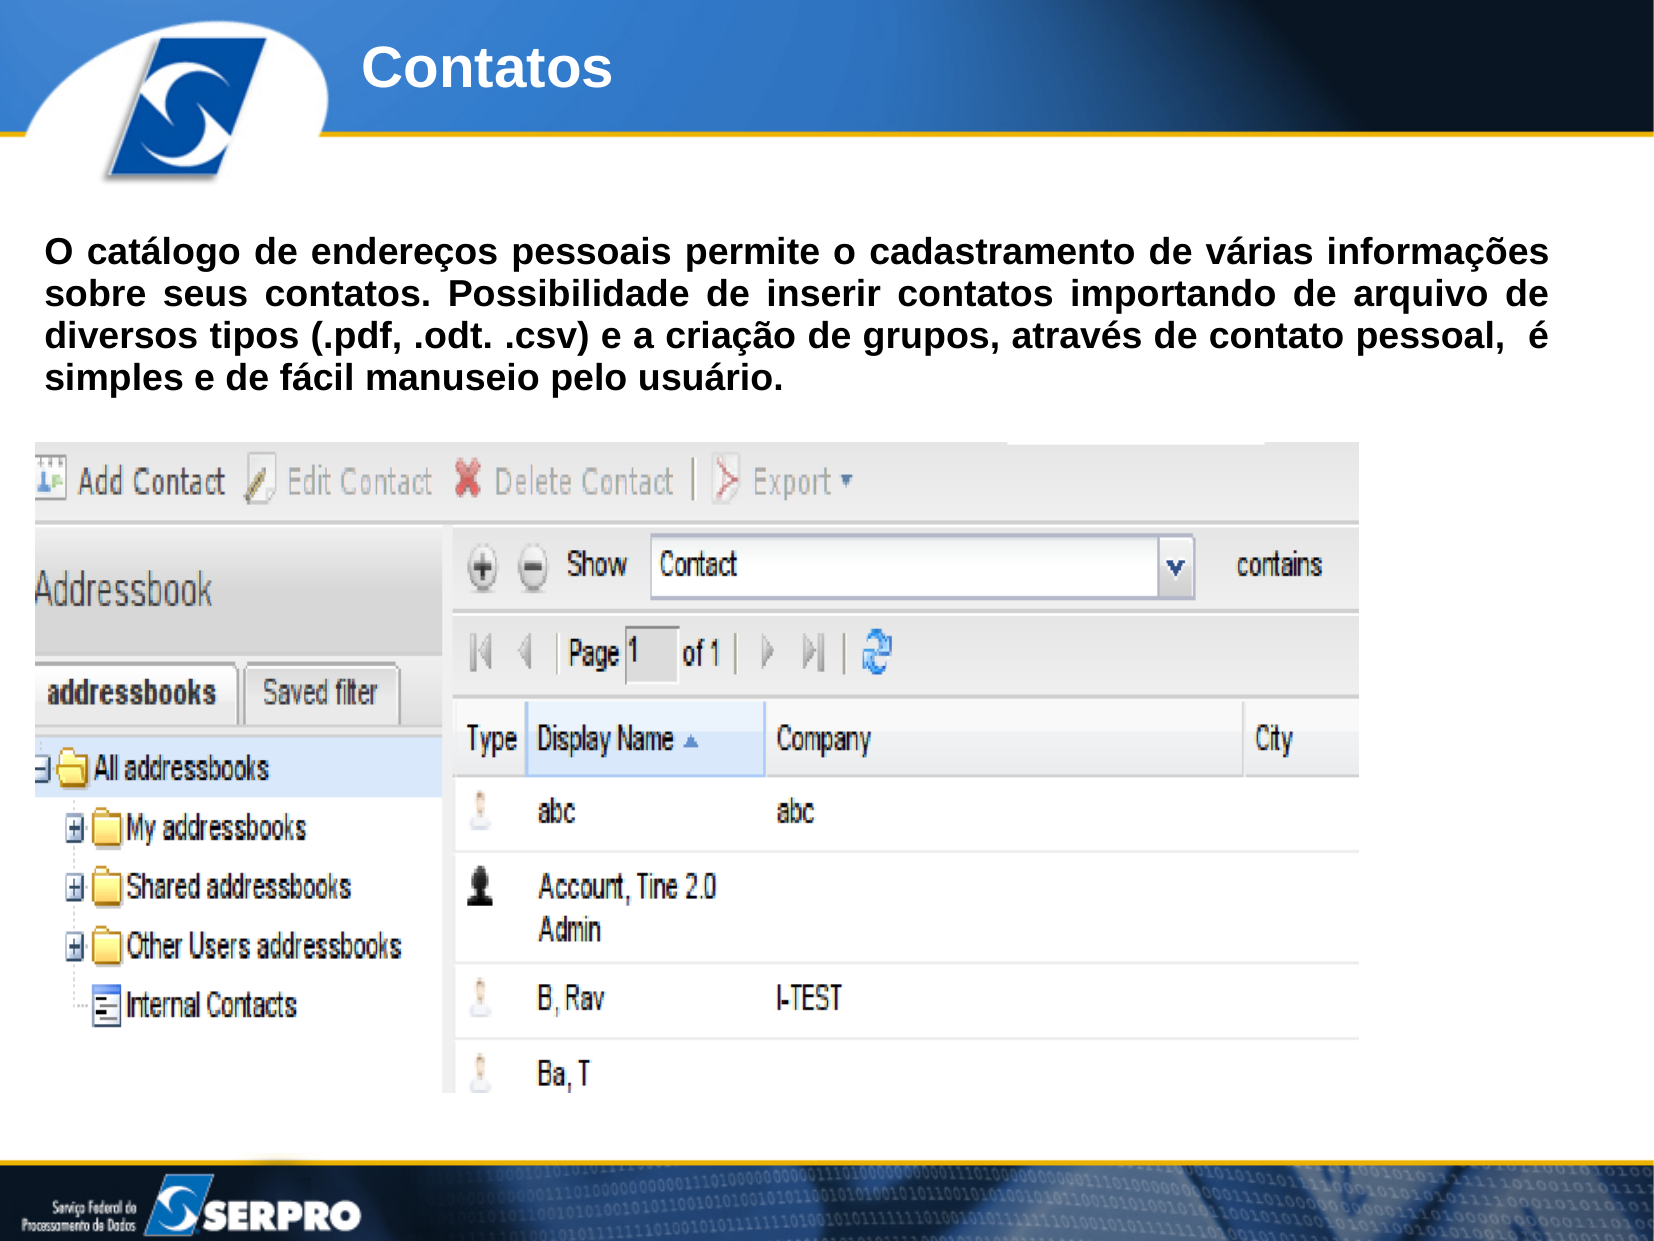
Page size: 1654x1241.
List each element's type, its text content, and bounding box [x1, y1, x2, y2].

title Contatos [361, 32, 1603, 102]
text_box O catálogo de endereços pessoais permite o cadastramento de várias informações sobre seus contatos. Possibilidade de inserir contatos importando de arquivo de diversos tipos (.pdf, .odt. .csv) e a criação de grupos, através de contato pessoal, é simples e de fácil manuseio pelo usuário. [29, 180, 1565, 406]
picture [0, 0, 1654, 1241]
